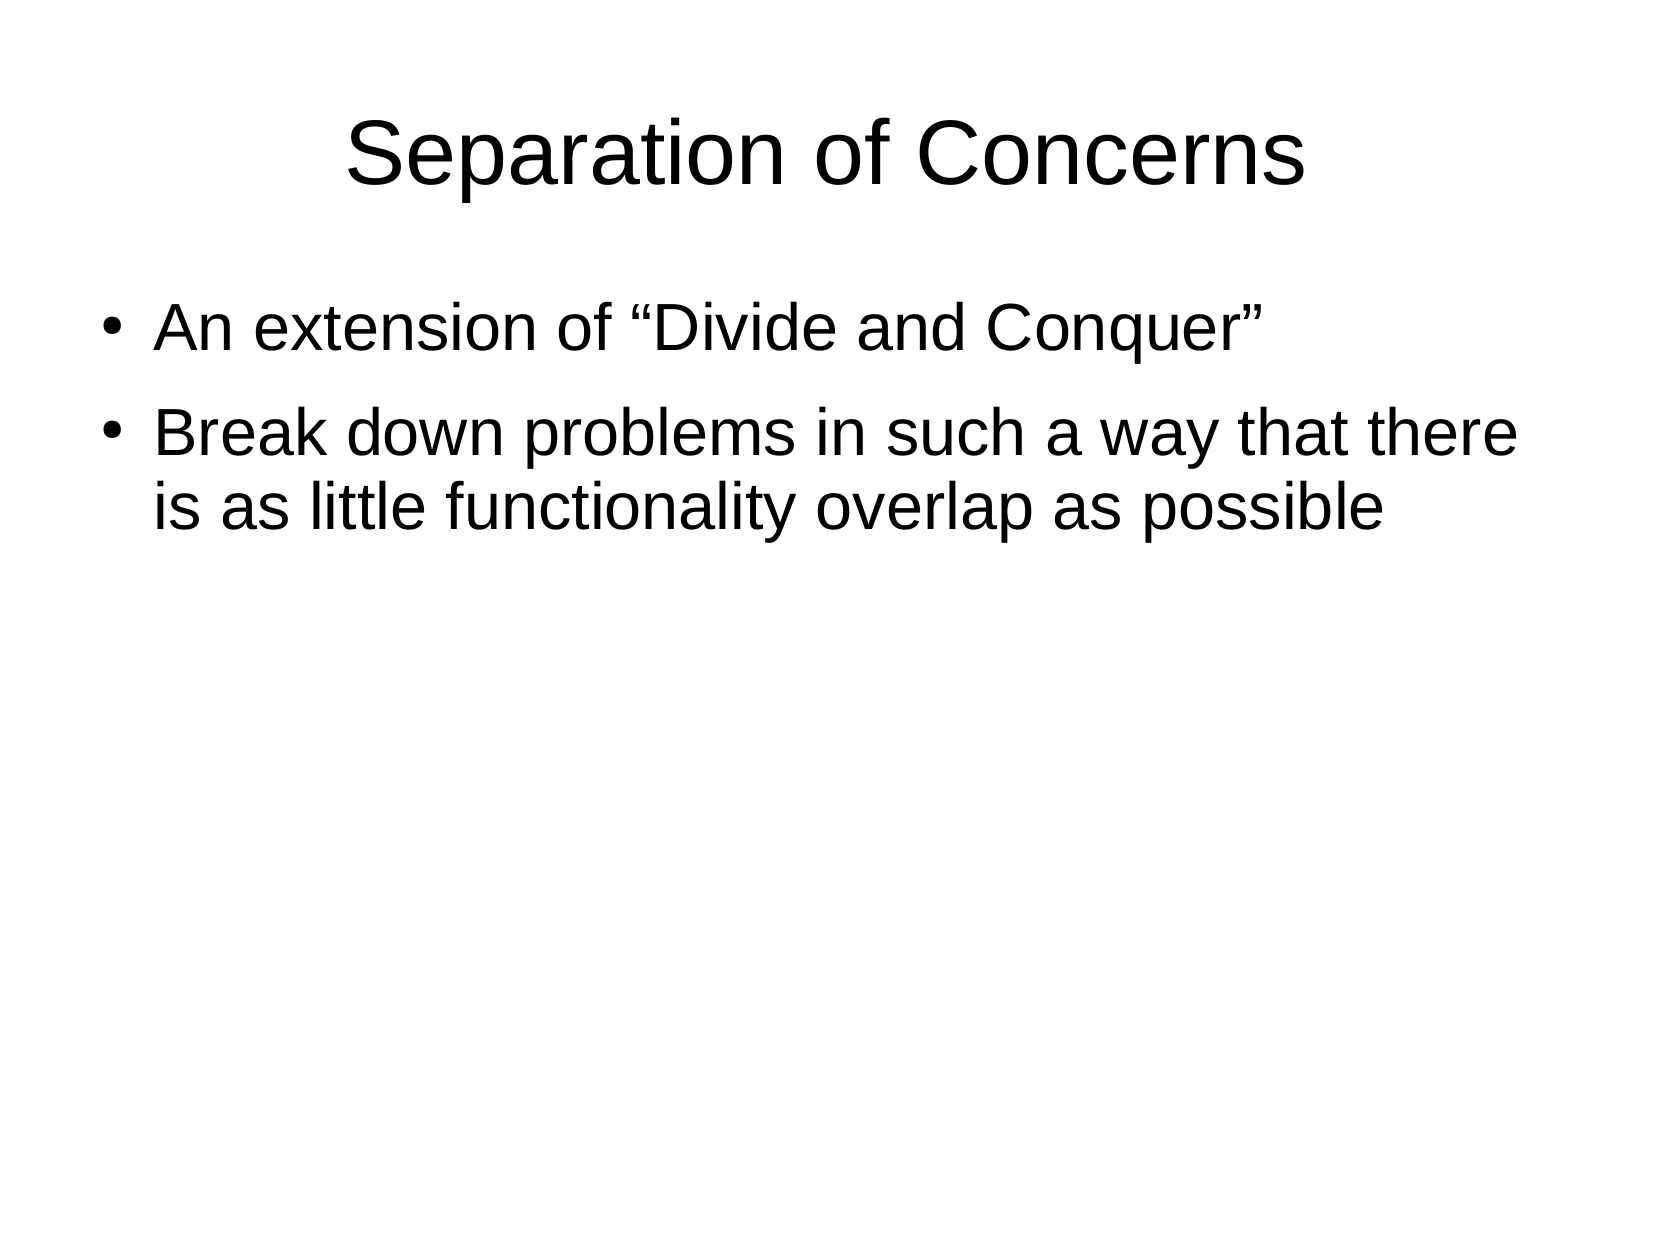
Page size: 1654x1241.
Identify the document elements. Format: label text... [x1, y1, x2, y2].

title Separation of Concerns [82, 49, 1571, 257]
list An extension of “Divide and Conquer” Break down problems in such a way that there is as little functionality overlap as possible [82, 290, 1571, 1010]
